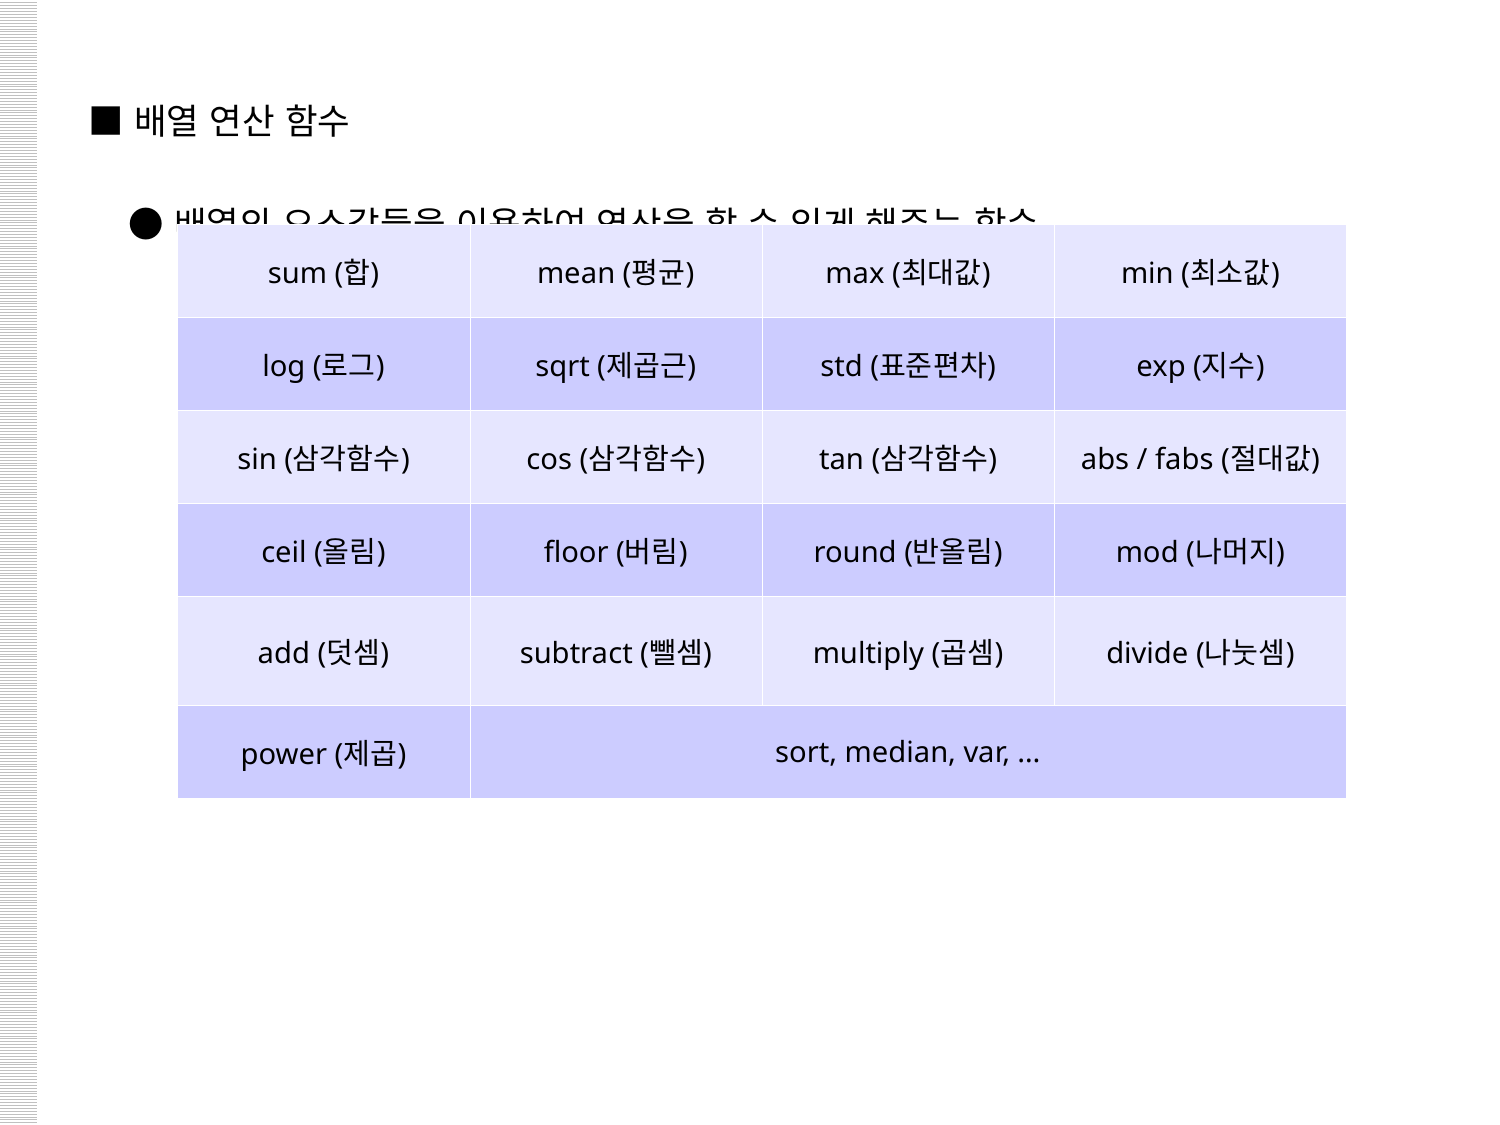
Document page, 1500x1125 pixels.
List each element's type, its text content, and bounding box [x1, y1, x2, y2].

text_box ■ 배열 연산 함수 ● 배열의 요소값들을 이용하여 연산을 할 수 있게 해주는 함수 [73, 33, 1453, 990]
table_cell divide (나눗셈) [1055, 597, 1346, 705]
table_cell std (표준편차) [763, 318, 1054, 410]
table_cell tan (삼각함수) [763, 411, 1054, 503]
table_cell abs / fabs (절대값) [1055, 411, 1346, 503]
table_cell mod (나머지) [1055, 504, 1346, 596]
table_header sum (합) [178, 225, 470, 317]
table_cell power (제곱) [178, 706, 470, 798]
table_cell sin (삼각함수) [178, 411, 470, 503]
table_header min (최소값) [1055, 225, 1346, 317]
table_cell sort, median, var, … [471, 706, 1346, 798]
table_cell log (로그) [178, 318, 470, 410]
table_cell ceil (올림) [178, 504, 470, 596]
table_header max (최대값) [763, 225, 1054, 317]
table_cell round (반올림) [763, 504, 1054, 596]
table_cell floor (버림) [471, 504, 762, 596]
table_cell exp (지수) [1055, 318, 1346, 410]
table_header mean (평균) [471, 225, 762, 317]
table_cell subtract (뺄셈) [471, 597, 762, 705]
table_cell multiply (곱셈) [763, 597, 1054, 705]
table_cell sqrt (제곱근) [471, 318, 762, 410]
table_cell cos (삼각함수) [471, 411, 762, 503]
table_cell add (덧셈) [178, 597, 470, 705]
